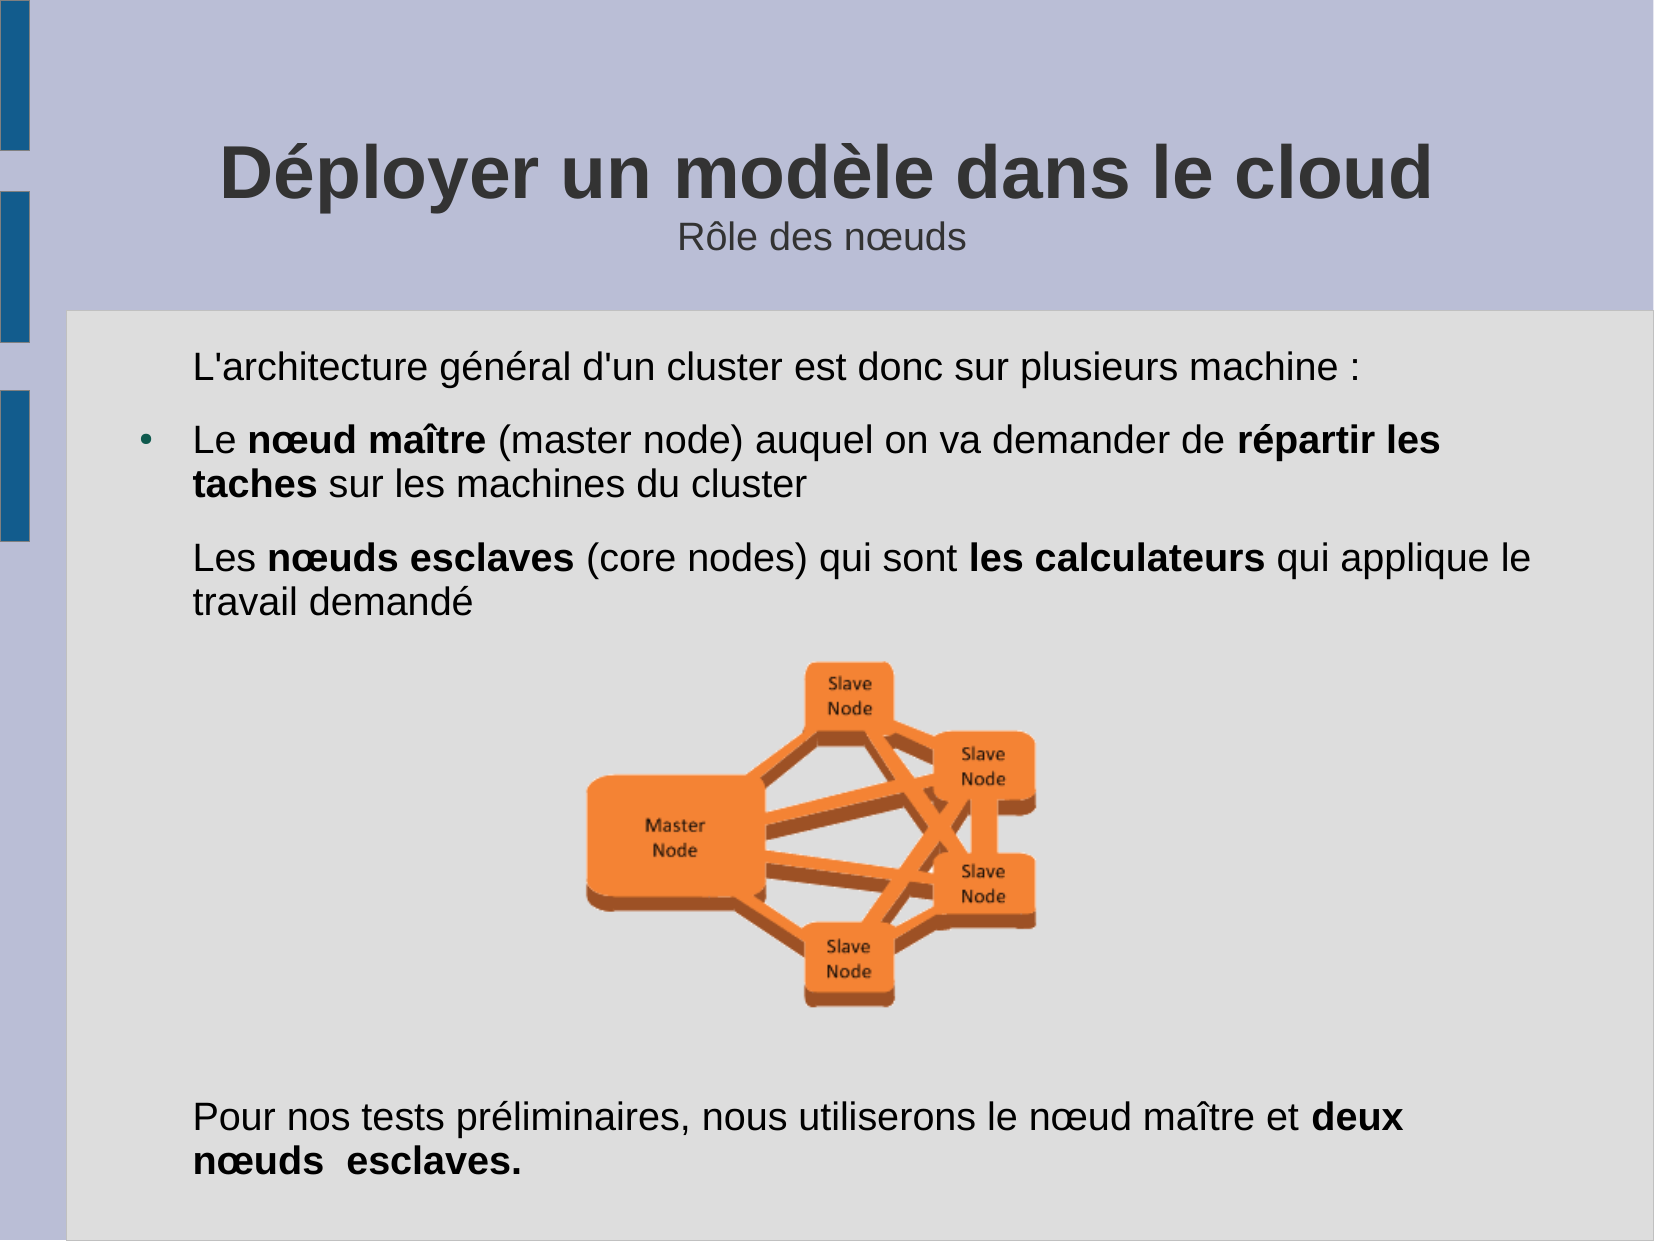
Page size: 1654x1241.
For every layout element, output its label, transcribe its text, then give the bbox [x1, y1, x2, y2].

title Déployer un modèle dans le cloud Rôle des nœuds [121, 91, 1534, 299]
picture [566, 649, 1063, 1020]
list L'architecture général d'un cluster est donc sur plusieurs machine : Le nœud maître (master node) auquel on va demander de répartir les taches sur les machines du cluster Les nœuds esclaves (core nodes) qui sont les calculateurs qui applique le travail demandé Pour nos tests préliminaires, nous utiliserons le nœud maître et deux nœuds esclaves. [121, 344, 1535, 1189]
